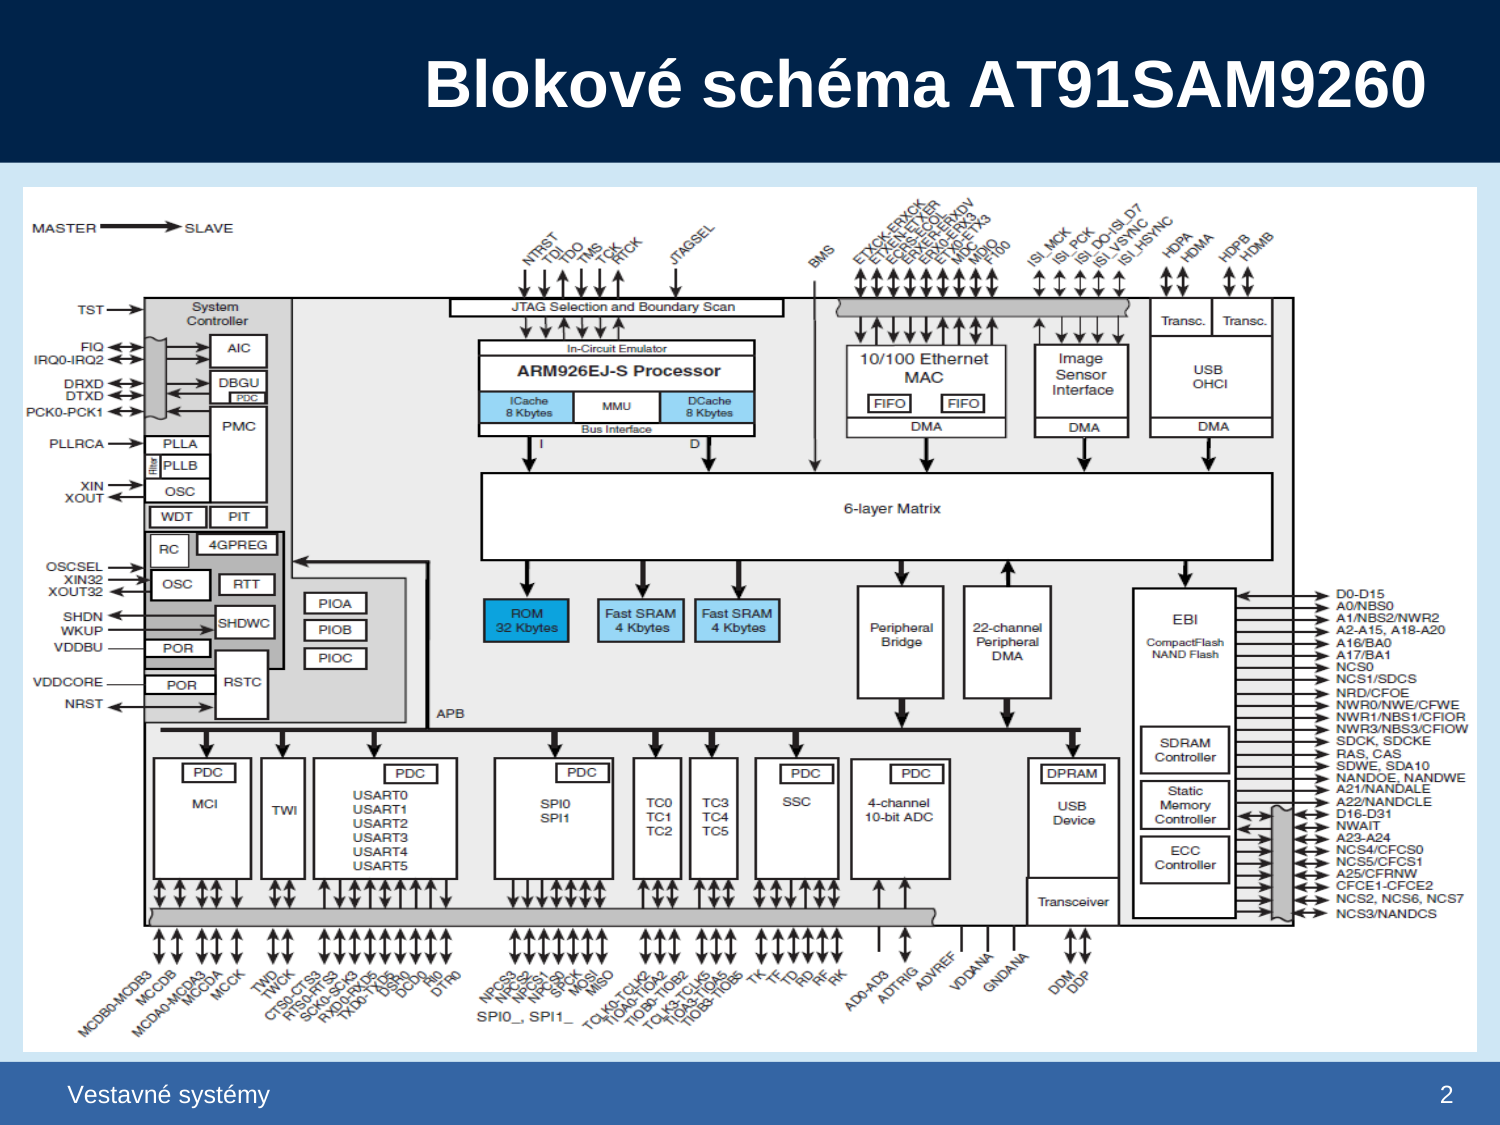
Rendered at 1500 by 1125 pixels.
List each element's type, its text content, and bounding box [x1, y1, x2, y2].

title Blokové schéma AT91SAM9260 [47, 0, 1443, 164]
picture [23, 187, 1477, 1052]
